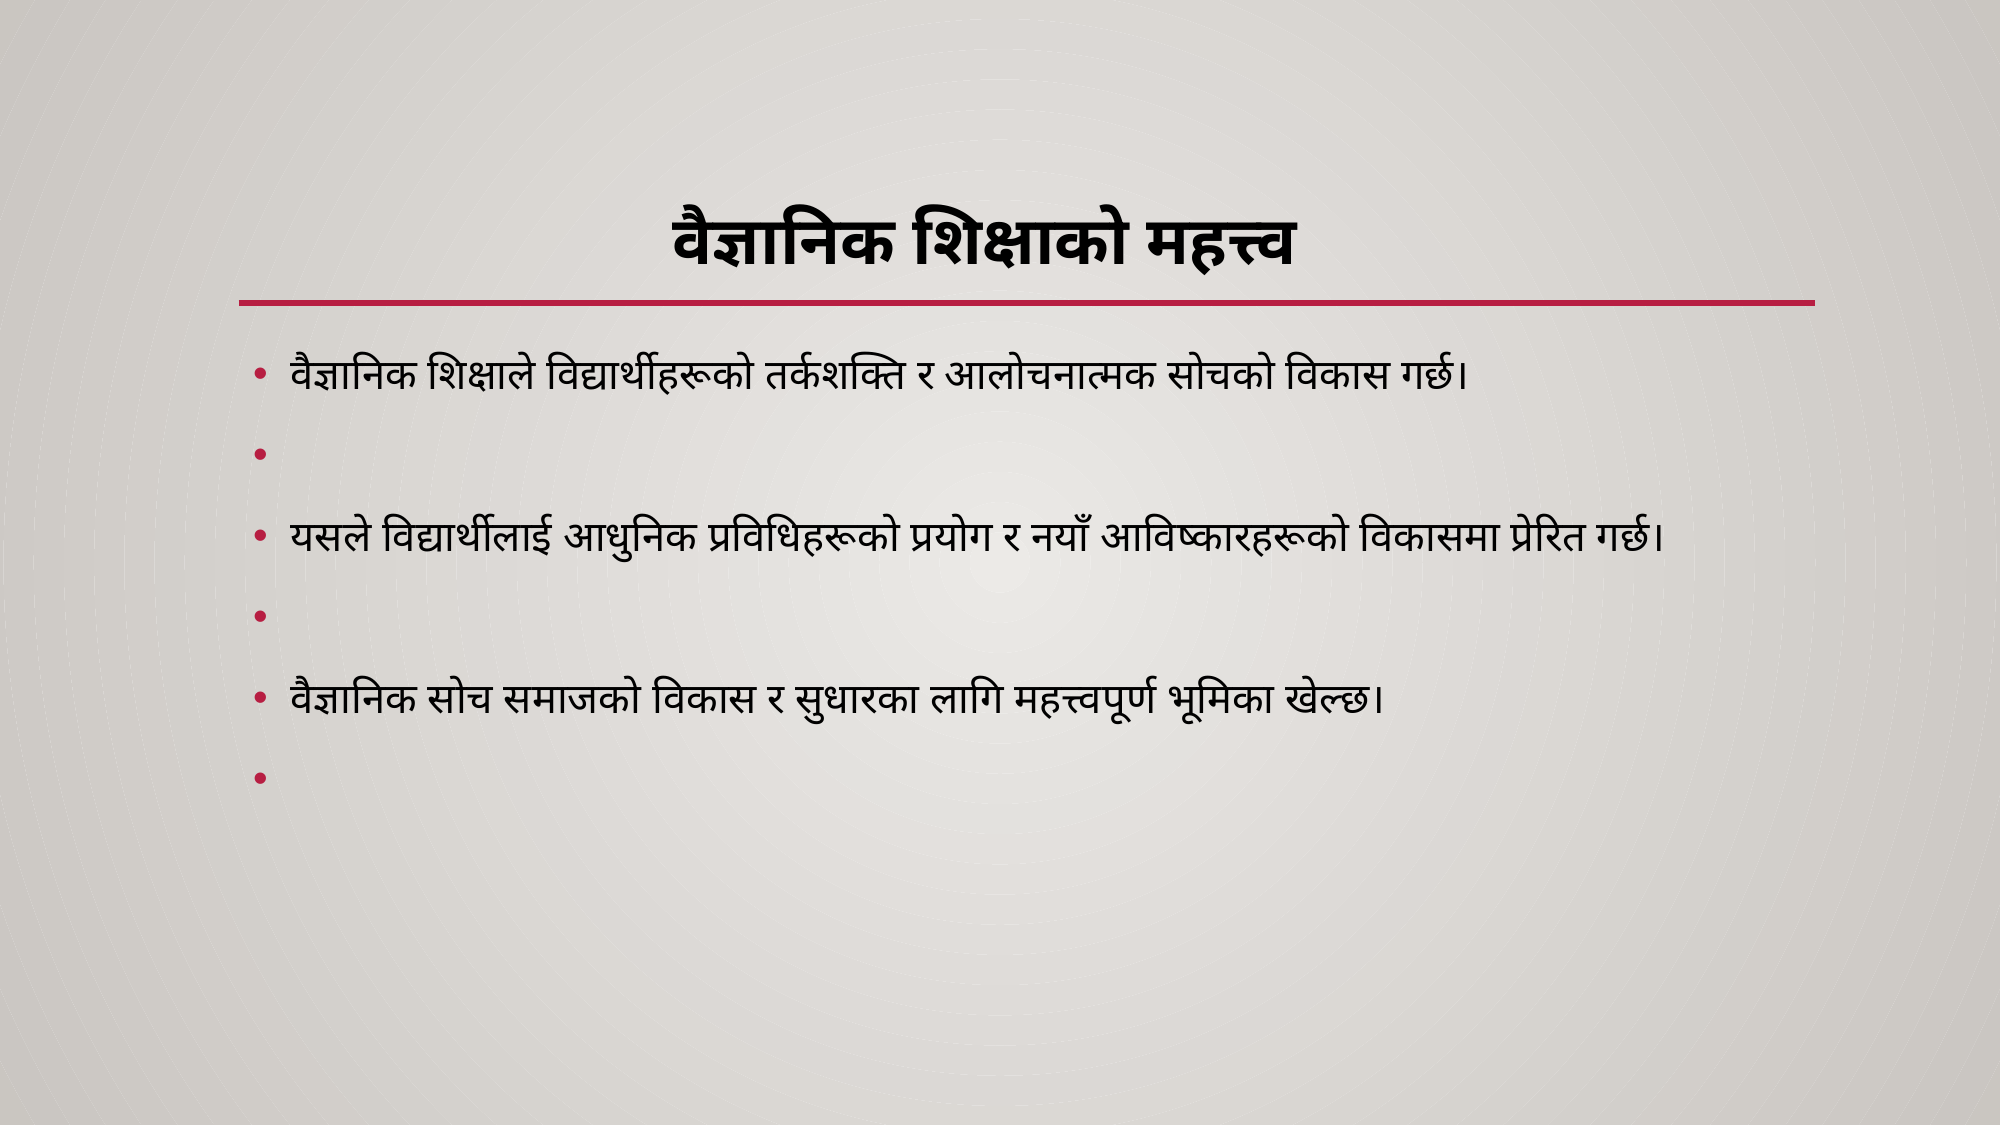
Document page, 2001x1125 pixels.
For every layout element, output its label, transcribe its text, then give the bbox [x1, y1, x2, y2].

list वैज्ञानिक शिक्षाले विद्यार्थीहरूको तर्कशक्ति र आलोचनात्मक सोचको विकास गर्छ। यसले विद्यार्थीलाई आधुनिक प्रविधिहरूको प्रयोग र नयाँ आविष्कारहरूको विकासमा प्रेरित गर्छ। वैज्ञानिक सोच समाजको विकास र सुधारका लागि महत्त्वपूर्ण भूमिका खेल्छ। [238, 330, 1814, 804]
title वैज्ञानिक शिक्षाको महत्त्व [657, 199, 1500, 330]
